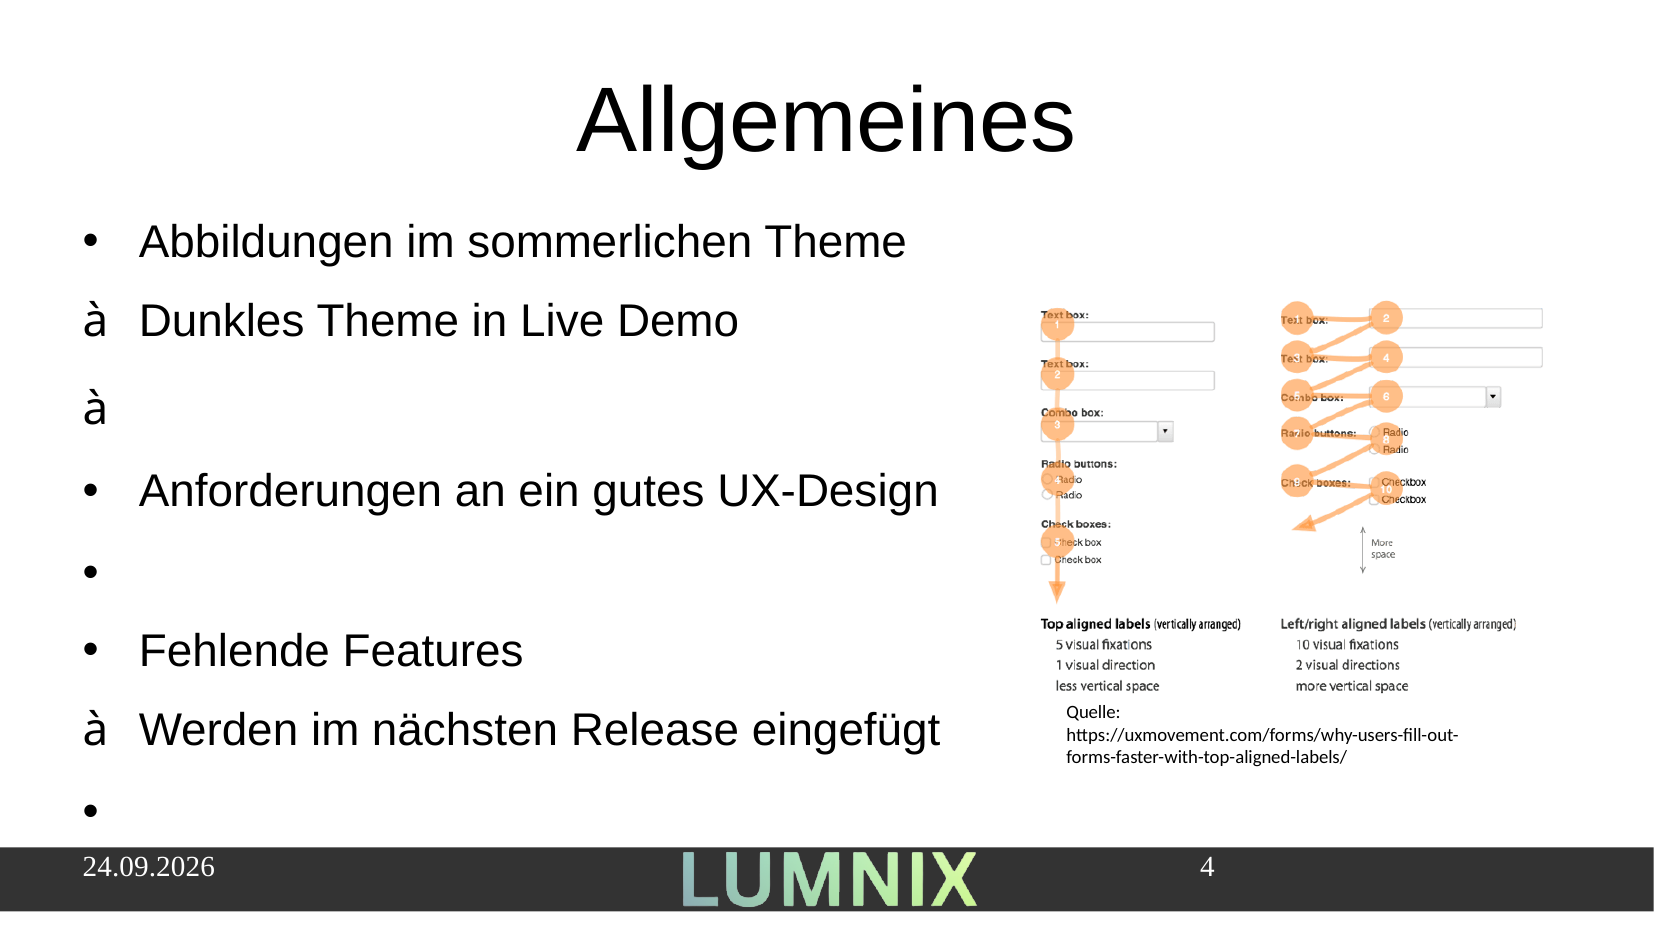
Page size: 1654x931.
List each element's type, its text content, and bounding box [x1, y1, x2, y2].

list Abbildungen im sommerlichen Theme Dunkles Theme in Live Demo Anforderungen an ein gutes UX-Design Fehlende Features Werden im nächsten Release eingefügt [82, 217, 1571, 758]
text_box [1200, 847, 1586, 912]
title Allgemeines [82, 37, 1571, 193]
picture [1039, 300, 1543, 694]
text_box 23.05.2023 [82, 847, 468, 912]
text_box Quelle: https://uxmovement.com/forms/why-users-fill-out-forms-faster-with-top-aligned-labels/ [1051, 692, 1488, 777]
